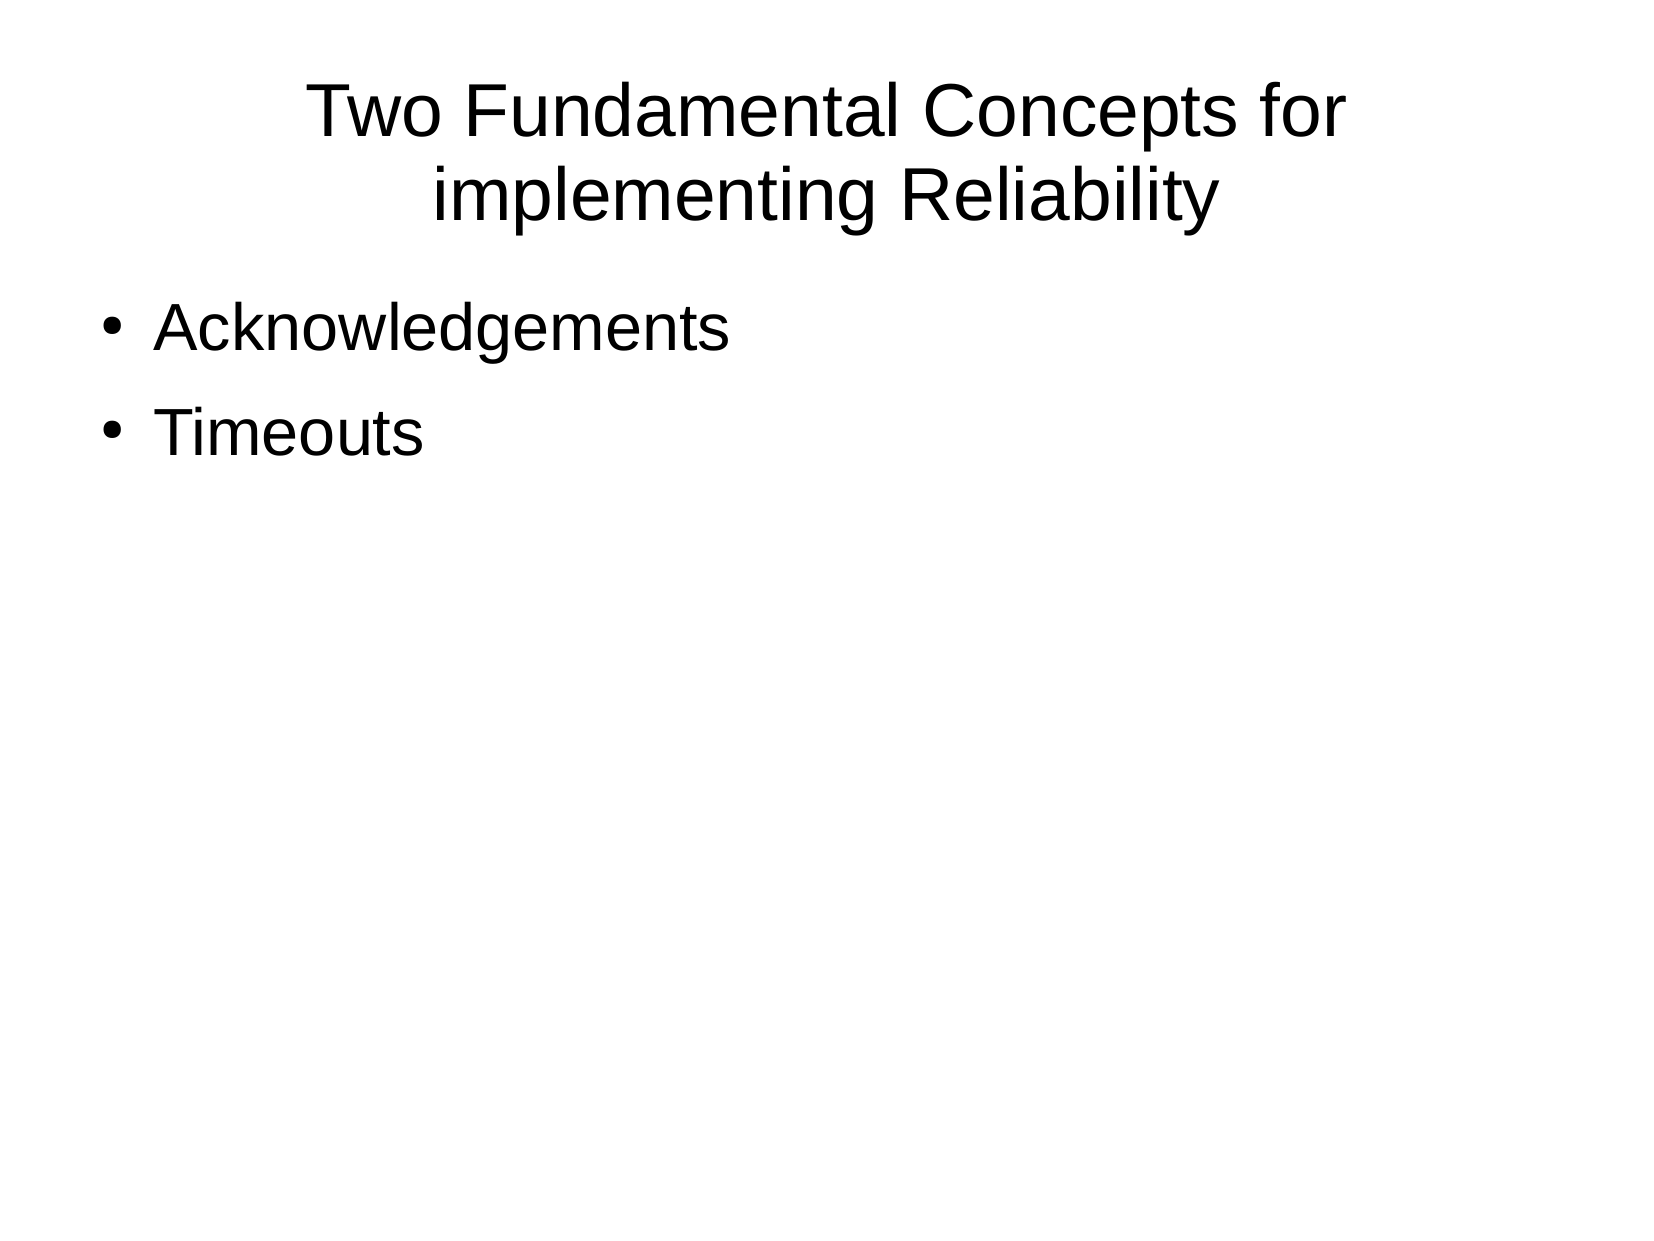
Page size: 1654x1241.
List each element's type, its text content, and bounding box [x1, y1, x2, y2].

list Acknowledgements Timeouts [82, 290, 1571, 1010]
title Two Fundamental Concepts for implementing Reliability [82, 49, 1571, 257]
